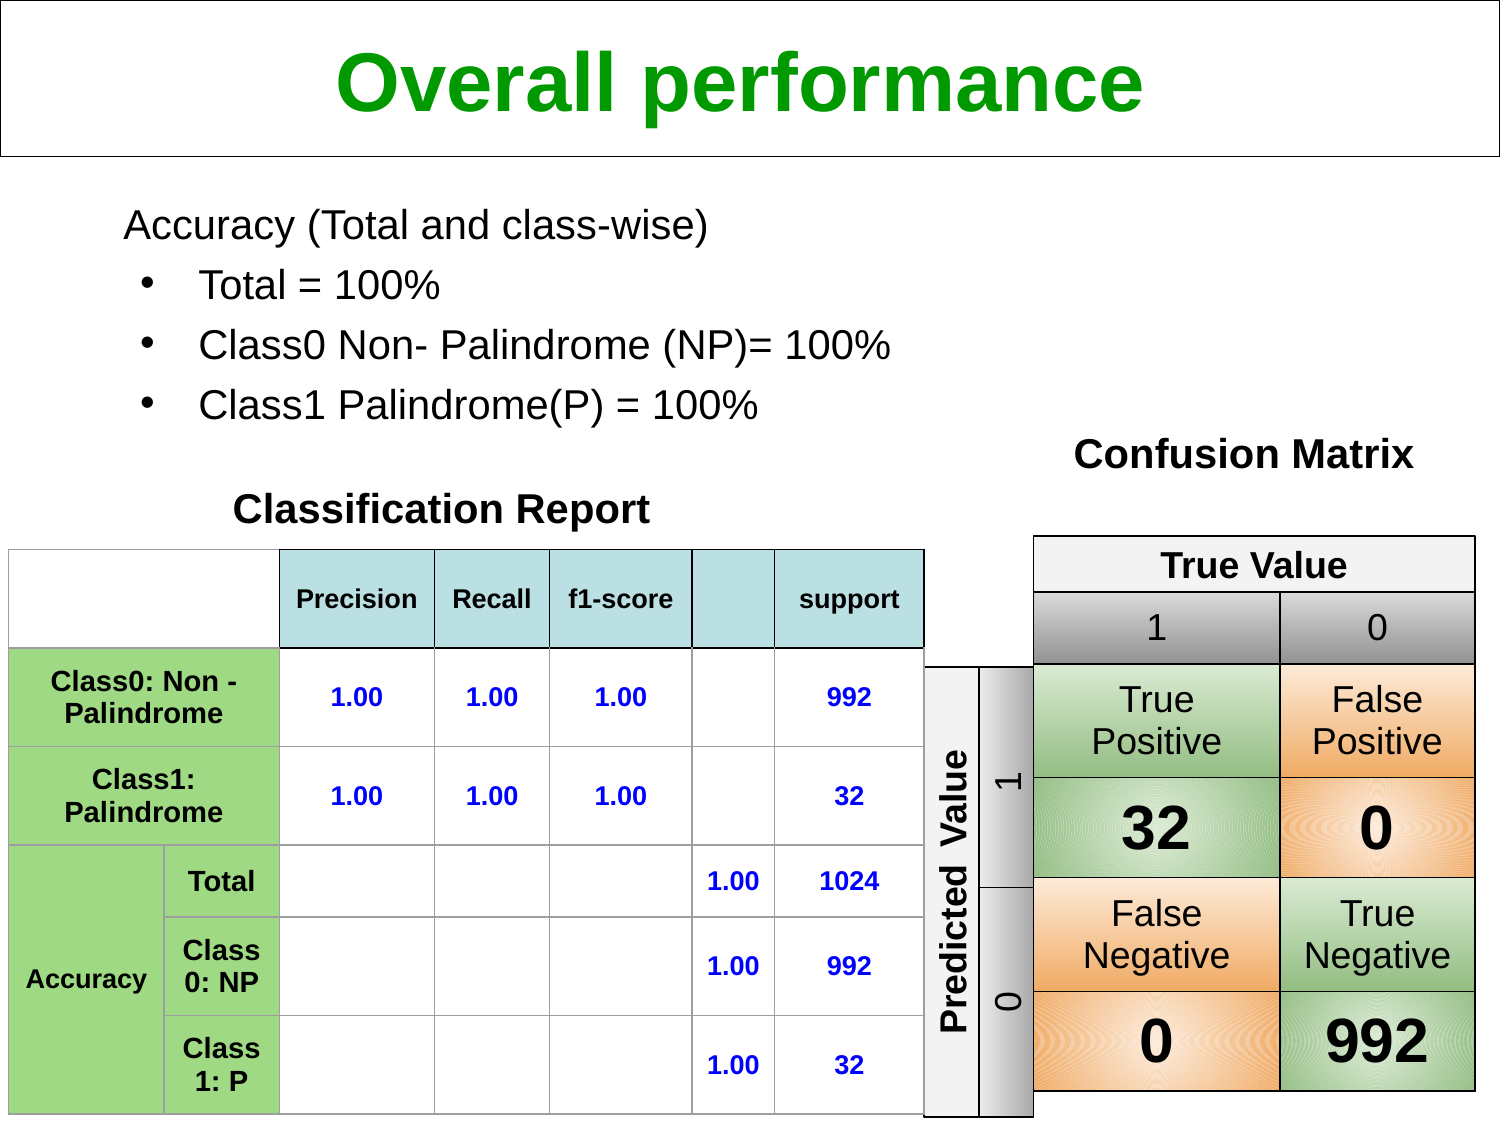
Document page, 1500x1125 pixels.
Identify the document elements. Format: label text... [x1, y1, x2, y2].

text_box 0 [978, 887, 1034, 1118]
table_header Precision [280, 550, 434, 647]
text_box Classification Report [217, 474, 781, 550]
table_header 1 [1034, 593, 1279, 663]
table_cell 992 [775, 649, 923, 746]
table_cell 1.00 [435, 747, 549, 844]
table_cell Class1: Palindrome [9, 747, 279, 844]
table_cell 1024 [775, 846, 923, 916]
table_cell 0 [1034, 992, 1279, 1090]
table_header Recall [435, 550, 549, 647]
table_cell 1.00 [550, 747, 691, 844]
table_cell Class0: Non - Palindrome [9, 649, 279, 746]
table_cell 1.00 [550, 649, 691, 746]
table_header support [775, 550, 923, 647]
table_cell 0 [1281, 778, 1474, 877]
table_cell False Negative [1034, 878, 1279, 991]
text_box 1 [978, 666, 1034, 887]
table_cell [693, 747, 774, 844]
table_header f1-score [550, 550, 691, 647]
table_cell [280, 918, 434, 1015]
table_cell Accuracy [9, 846, 163, 1113]
table_header [9, 550, 279, 647]
table_cell [435, 918, 549, 1015]
table_cell 1.00 [435, 649, 549, 746]
table_header [693, 550, 774, 647]
table_cell [550, 1016, 691, 1113]
table_cell 992 [775, 918, 923, 1015]
table_cell Class1: P [165, 1016, 279, 1113]
table_cell Class0: NP [165, 918, 279, 1015]
table_cell 1.00 [693, 846, 774, 916]
text_box True Value [1033, 535, 1475, 592]
table_cell [550, 846, 691, 916]
table_cell 1.00 [280, 649, 434, 746]
table_cell 1.00 [280, 747, 434, 844]
table_cell False Positive [1281, 665, 1474, 777]
table_cell True Negative [1281, 878, 1474, 991]
table_cell [280, 846, 434, 916]
text_box Confusion Matrix [1058, 418, 1500, 494]
text_box Overall performance [0, 0, 1500, 157]
text_box Predicted Value [924, 666, 978, 1118]
table_cell True Positive [1034, 665, 1279, 777]
table_cell 32 [775, 747, 923, 844]
table_cell [435, 1016, 549, 1113]
table_cell [693, 649, 774, 746]
table_cell [280, 1016, 434, 1113]
table_cell 1.00 [693, 918, 774, 1015]
table_cell [435, 846, 549, 916]
table_cell 1.00 [693, 1016, 774, 1113]
text_box Accuracy (Total and class-wise) Total = 100% Class0 Non- Palindrome (NP)= 100% Class1 Palindrome(P) = 100% [108, 190, 964, 483]
table_header 0 [1281, 593, 1474, 663]
table_cell Total [165, 846, 279, 916]
table_cell 992 [1281, 992, 1474, 1090]
table_cell 32 [775, 1016, 923, 1113]
table_cell 32 [1034, 778, 1279, 877]
table_cell [550, 918, 691, 1015]
